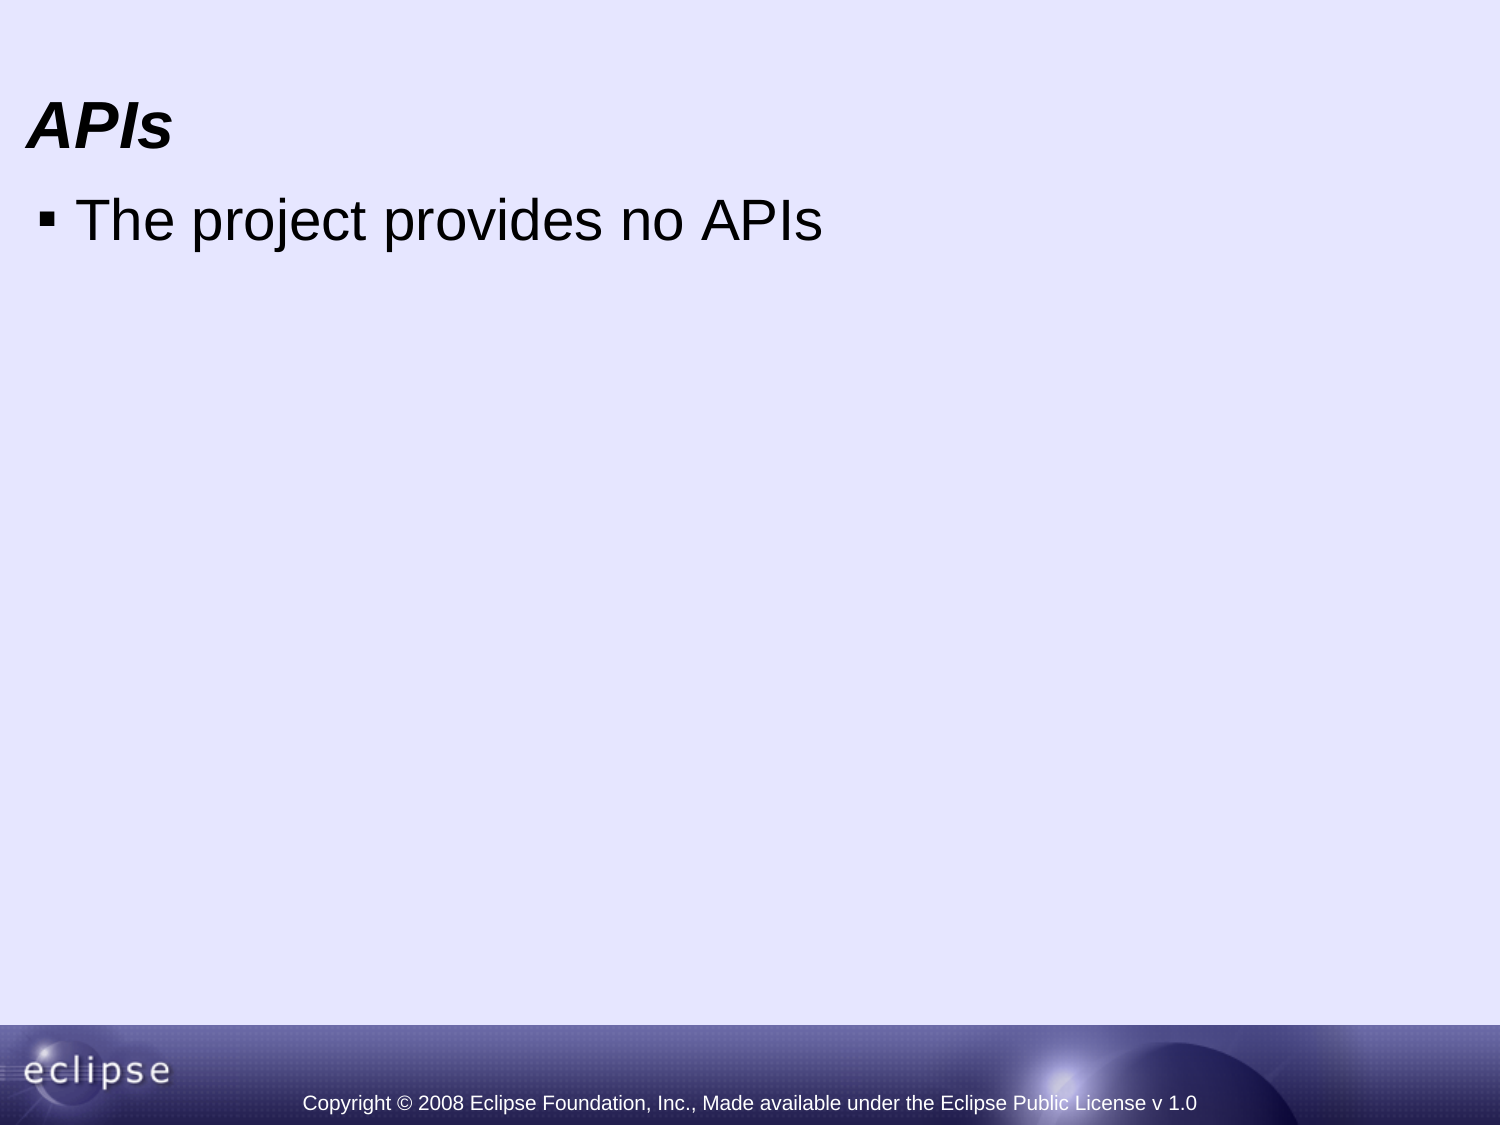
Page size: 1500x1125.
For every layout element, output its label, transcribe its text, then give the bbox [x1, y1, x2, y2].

title APIs [26, 84, 1474, 172]
picture [0, 1025, 1500, 1125]
list The project provides no APIs [37, 187, 1463, 1021]
